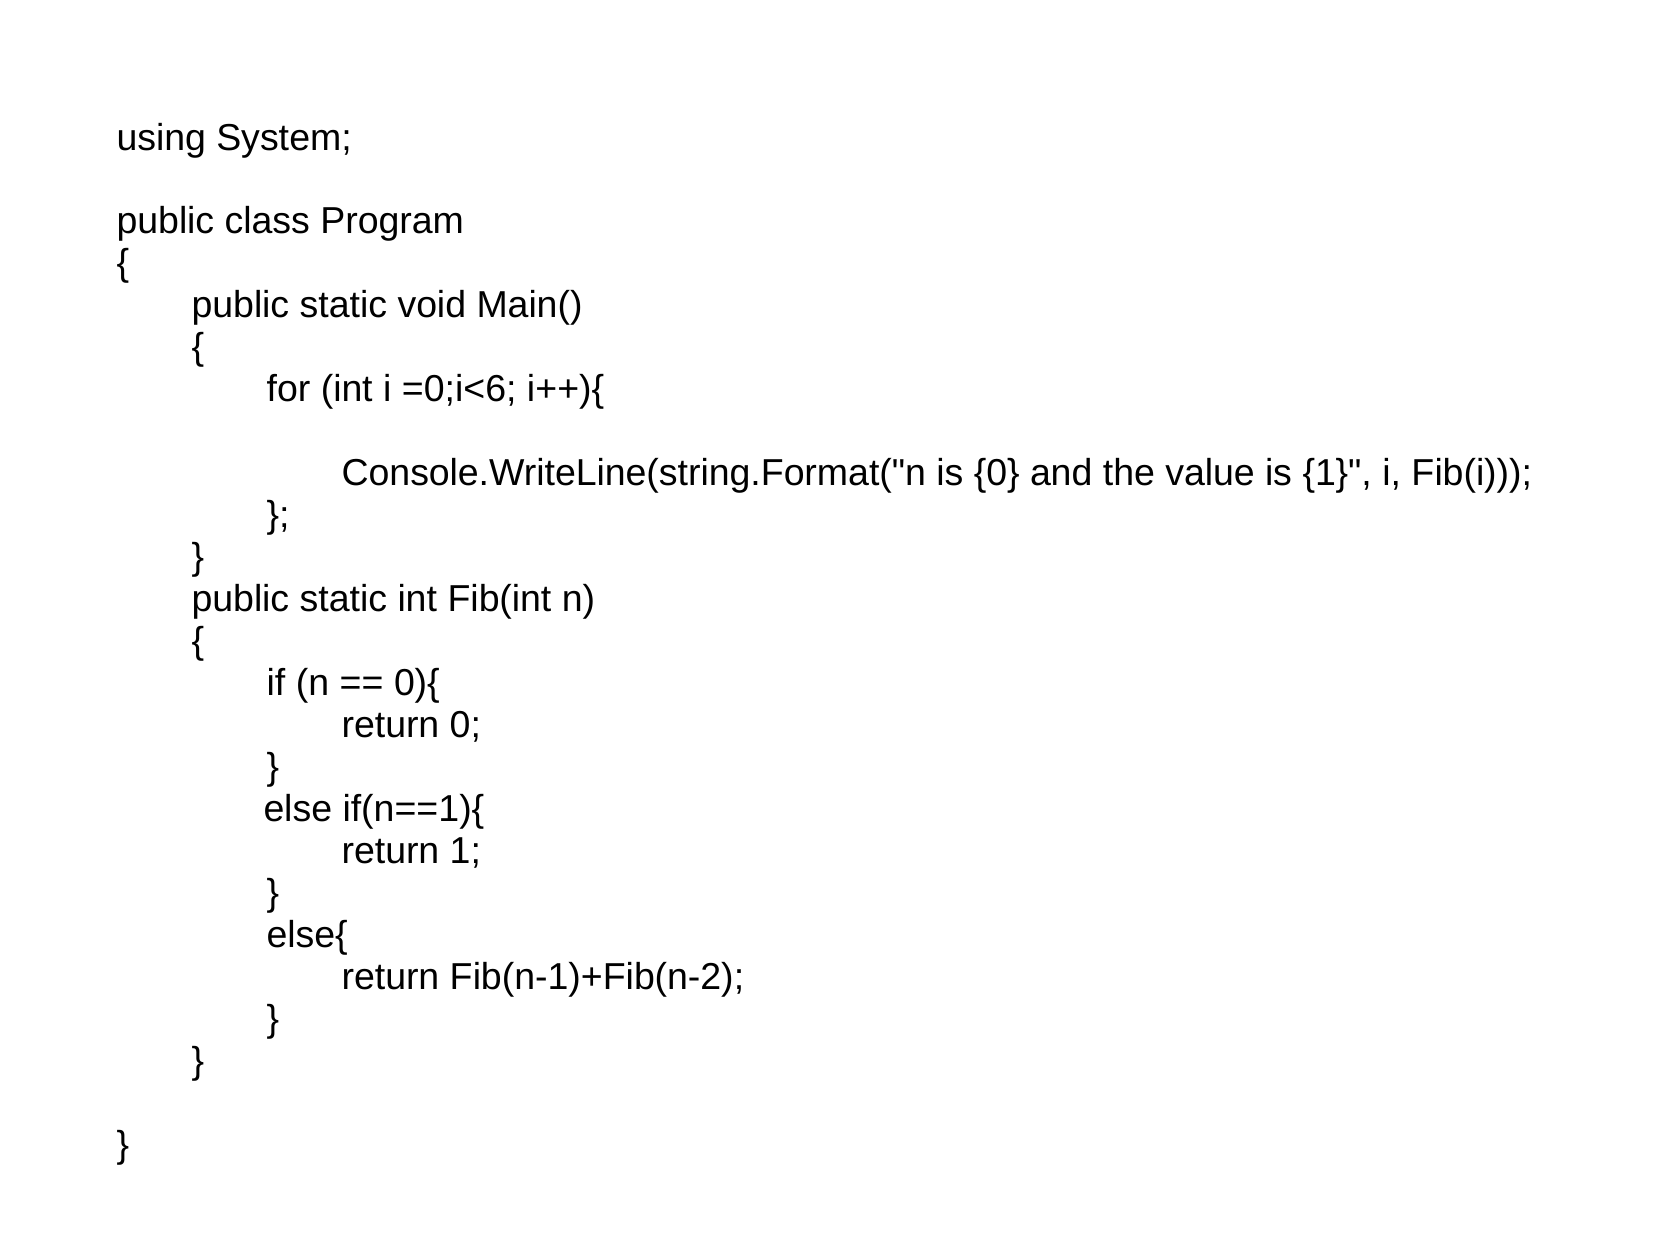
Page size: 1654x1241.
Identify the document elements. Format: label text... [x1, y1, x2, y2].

text_box using System; public class Program { public static void Main() { for (int i =0;i<6; i++){ Console.WriteLine(string.Format("n is {0} and the value is {1}", i, Fib(i))); }; } public static int Fib(int n) { if (n == 0){ return 0; } else if(n==1){ return 1; } else{ return Fib(n-1)+Fib(n-2); } } } [101, 108, 1548, 1174]
